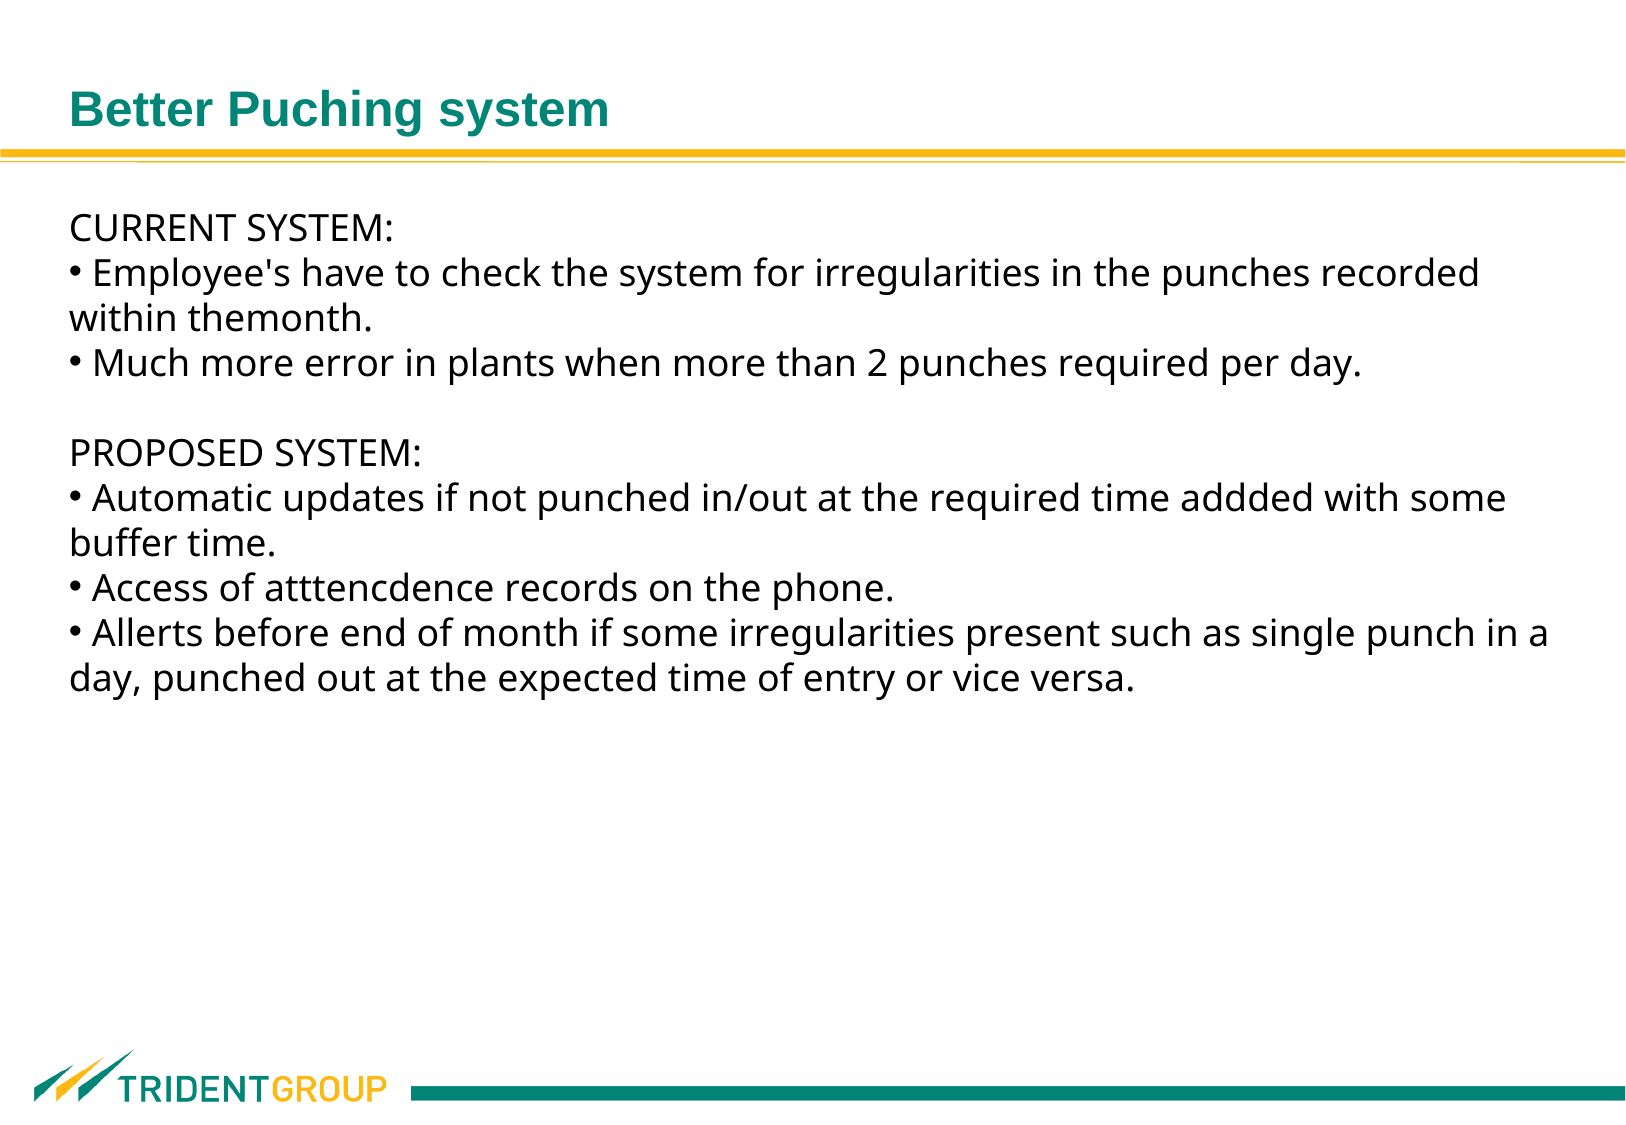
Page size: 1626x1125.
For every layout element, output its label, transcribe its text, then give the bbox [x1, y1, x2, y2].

picture [27, 1044, 394, 1122]
text_box CURRENT SYSTEM: Employee's have to check the system for irregularities in the punches recorded within themonth. Much more error in plants when more than 2 punches required per day. PROPOSED SYSTEM: Automatic updates if not punched in/out at the required time addded with some buffer time. Access of atttencdence records on the phone. Allerts before end of month if some irregularities present such as single punch in a day, punched out at the expected time of entry or vice versa. [54, 195, 1571, 797]
title Better Puching system [54, 68, 1571, 145]
text_box [0, 149, 1626, 158]
text_box [411, 1086, 1626, 1101]
